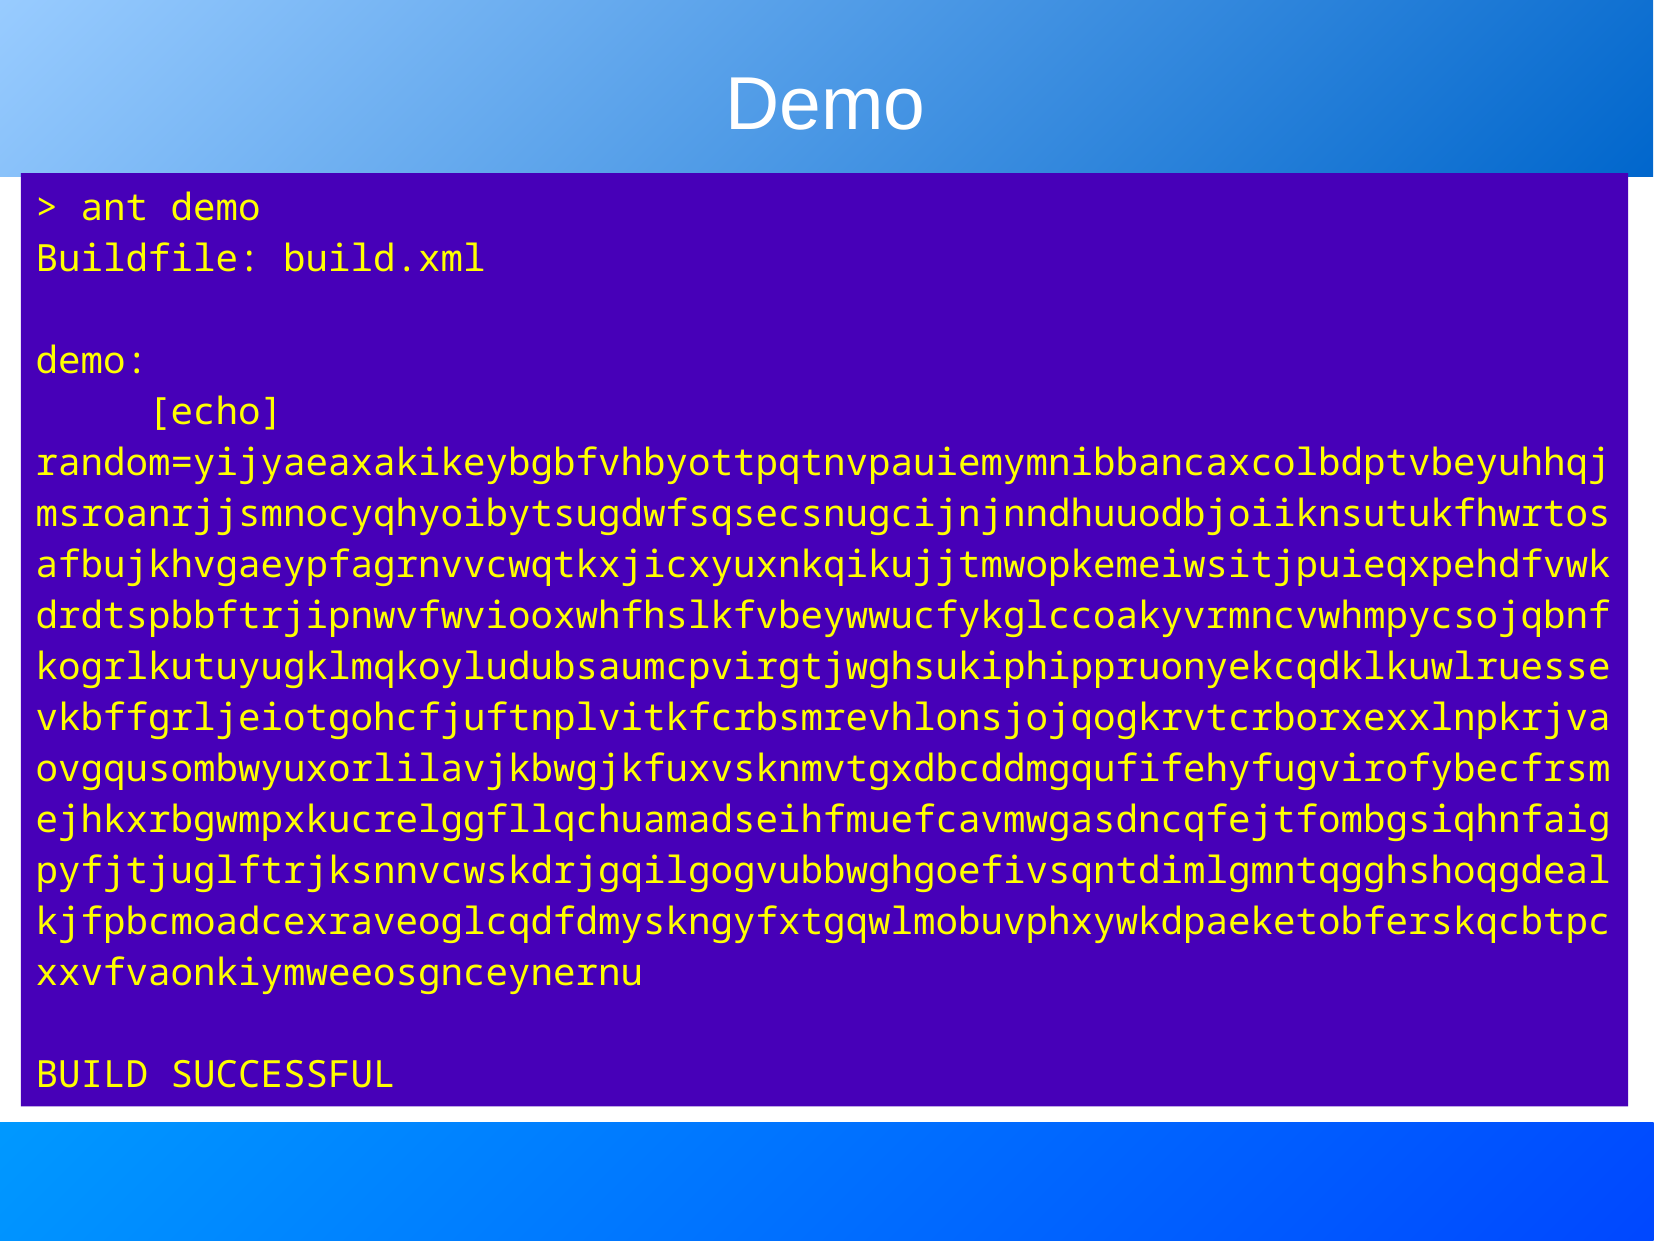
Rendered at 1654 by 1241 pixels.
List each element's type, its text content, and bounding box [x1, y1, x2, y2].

text_box > ant demo Buildfile: build.xml demo: [echo] random=yijyaeaxakikeybgbfvhbyottpqtnvpauiemymnibbancaxcolbdptvbeyuhhqjmsroanrjjsmnocyqhyoibytsugdwfsqsecsnugcijnjnndhuuodbjoiiknsutukfhwrtosafbujkhvgaeypfagrnvvcwqtkxjicxyuxnkqikujjtmwopkemeiwsitjpuieqxpehdfvwkdrdtspbbftrjipnwvfwviooxwhfhslkfvbeywwucfykglccoakyvrmncvwhmpycsojqbnfkogrlkutuyugklmqkoyludubsaumcpvirgtjwghsukiphippruonyekcqdklkuwlruessevkbffgrljeiotgohcfjuftnplvitkfcrbsmrevhlonsjojqogkrvtcrborxexxlnpkrjvaovgqusombwyuxorlilavjkbwgjkfuxvsknmvtgxdbcddmgqufifehyfugvirofybecfrsmejhkxrbgwmpxkucrelggfllqchuamadseihfmuefcavmwgasdncqfejtfombgsiqhnfaigpyfjtjuglftrjksnnvcwskdrjgqilgogvubbwghgoefivsqntdimlgmntqgghshoqgdealkjfpbcmoadcexraveoglcqdfdmyskngyfxtgqwlmobuvphxywkdpaeketobferskqcbtpcxxvfvaonkiymweeosgnceynernu BUILD SUCCESSFUL [20, 283, 1629, 996]
title Demo [162, 59, 1489, 148]
